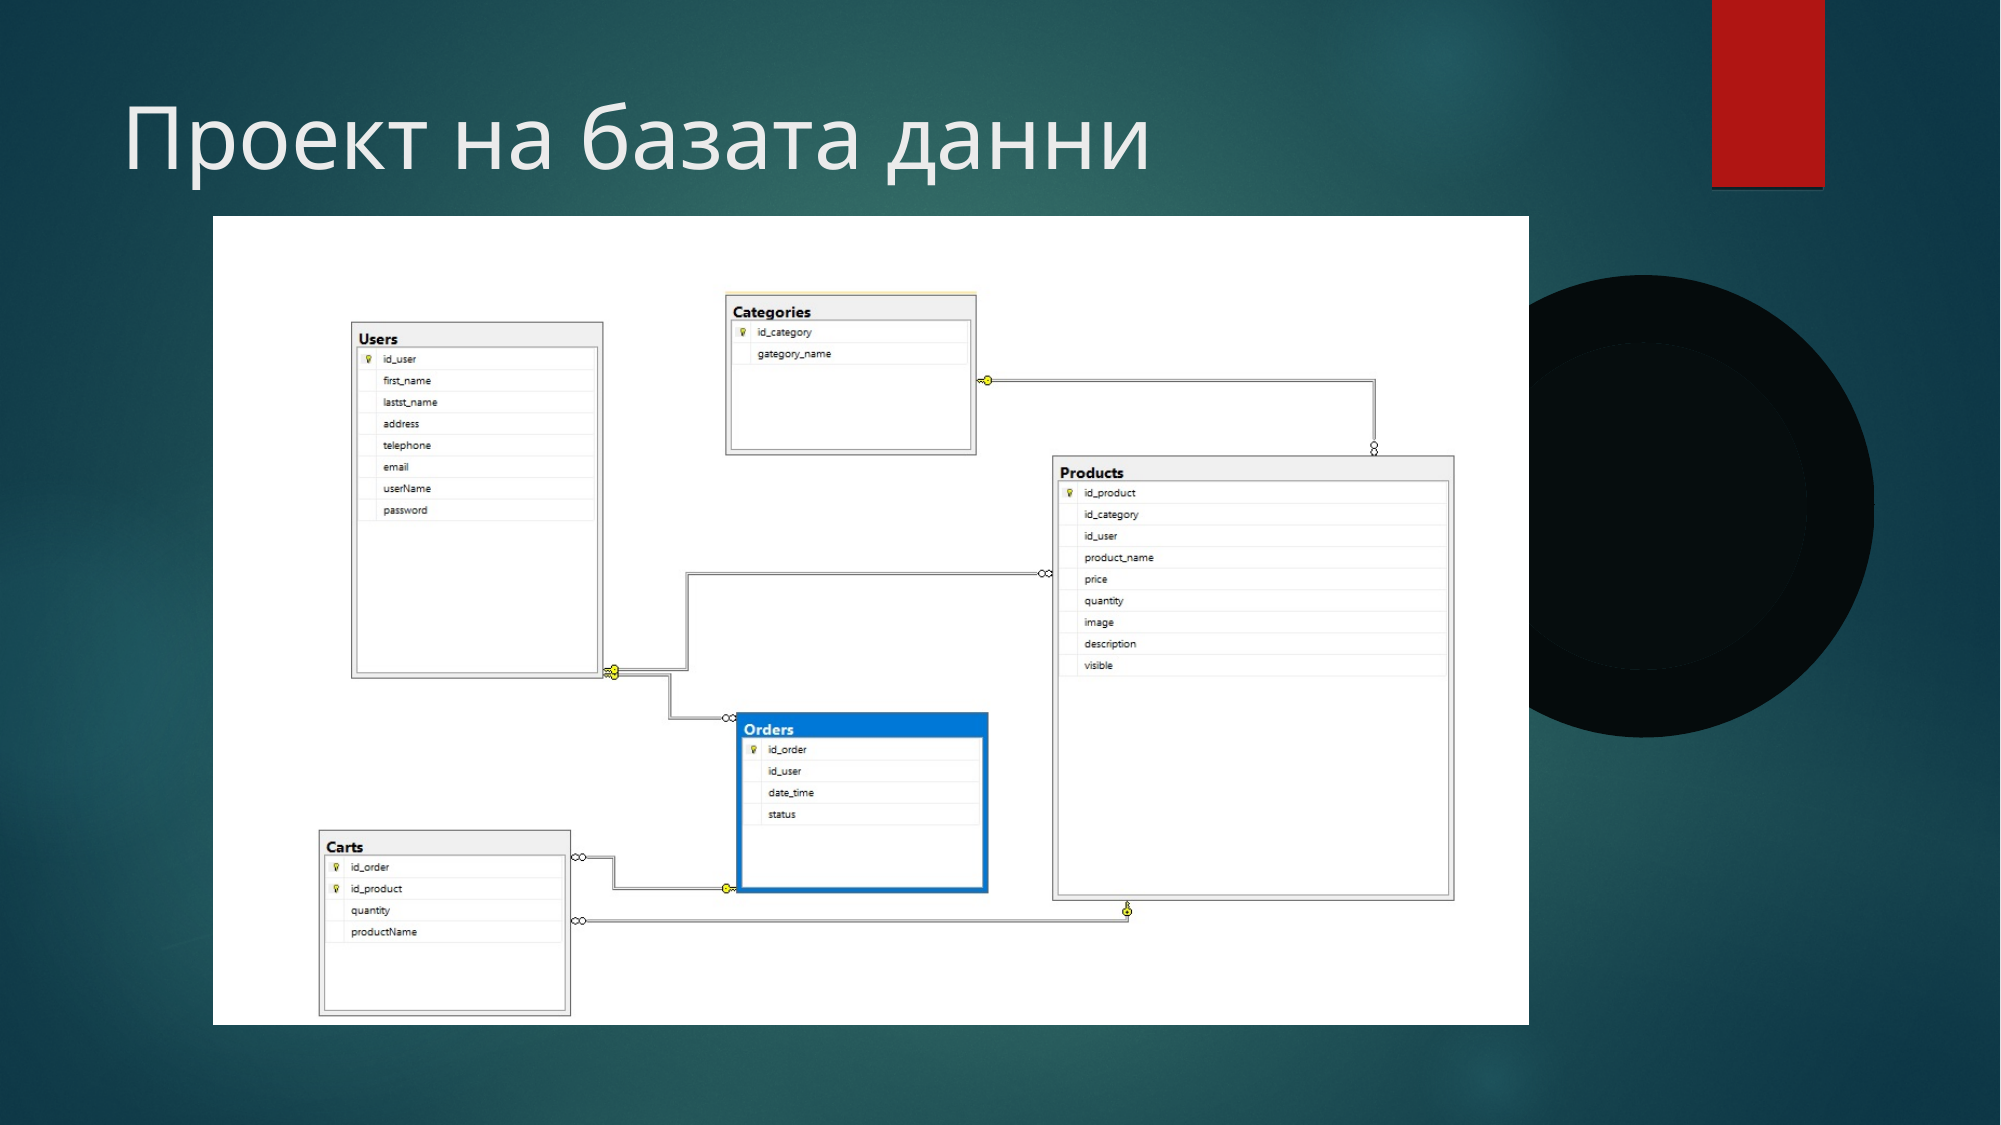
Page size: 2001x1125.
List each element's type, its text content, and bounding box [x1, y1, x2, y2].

title Проект на базата данни [106, 74, 1649, 305]
picture [213, 216, 1529, 1026]
